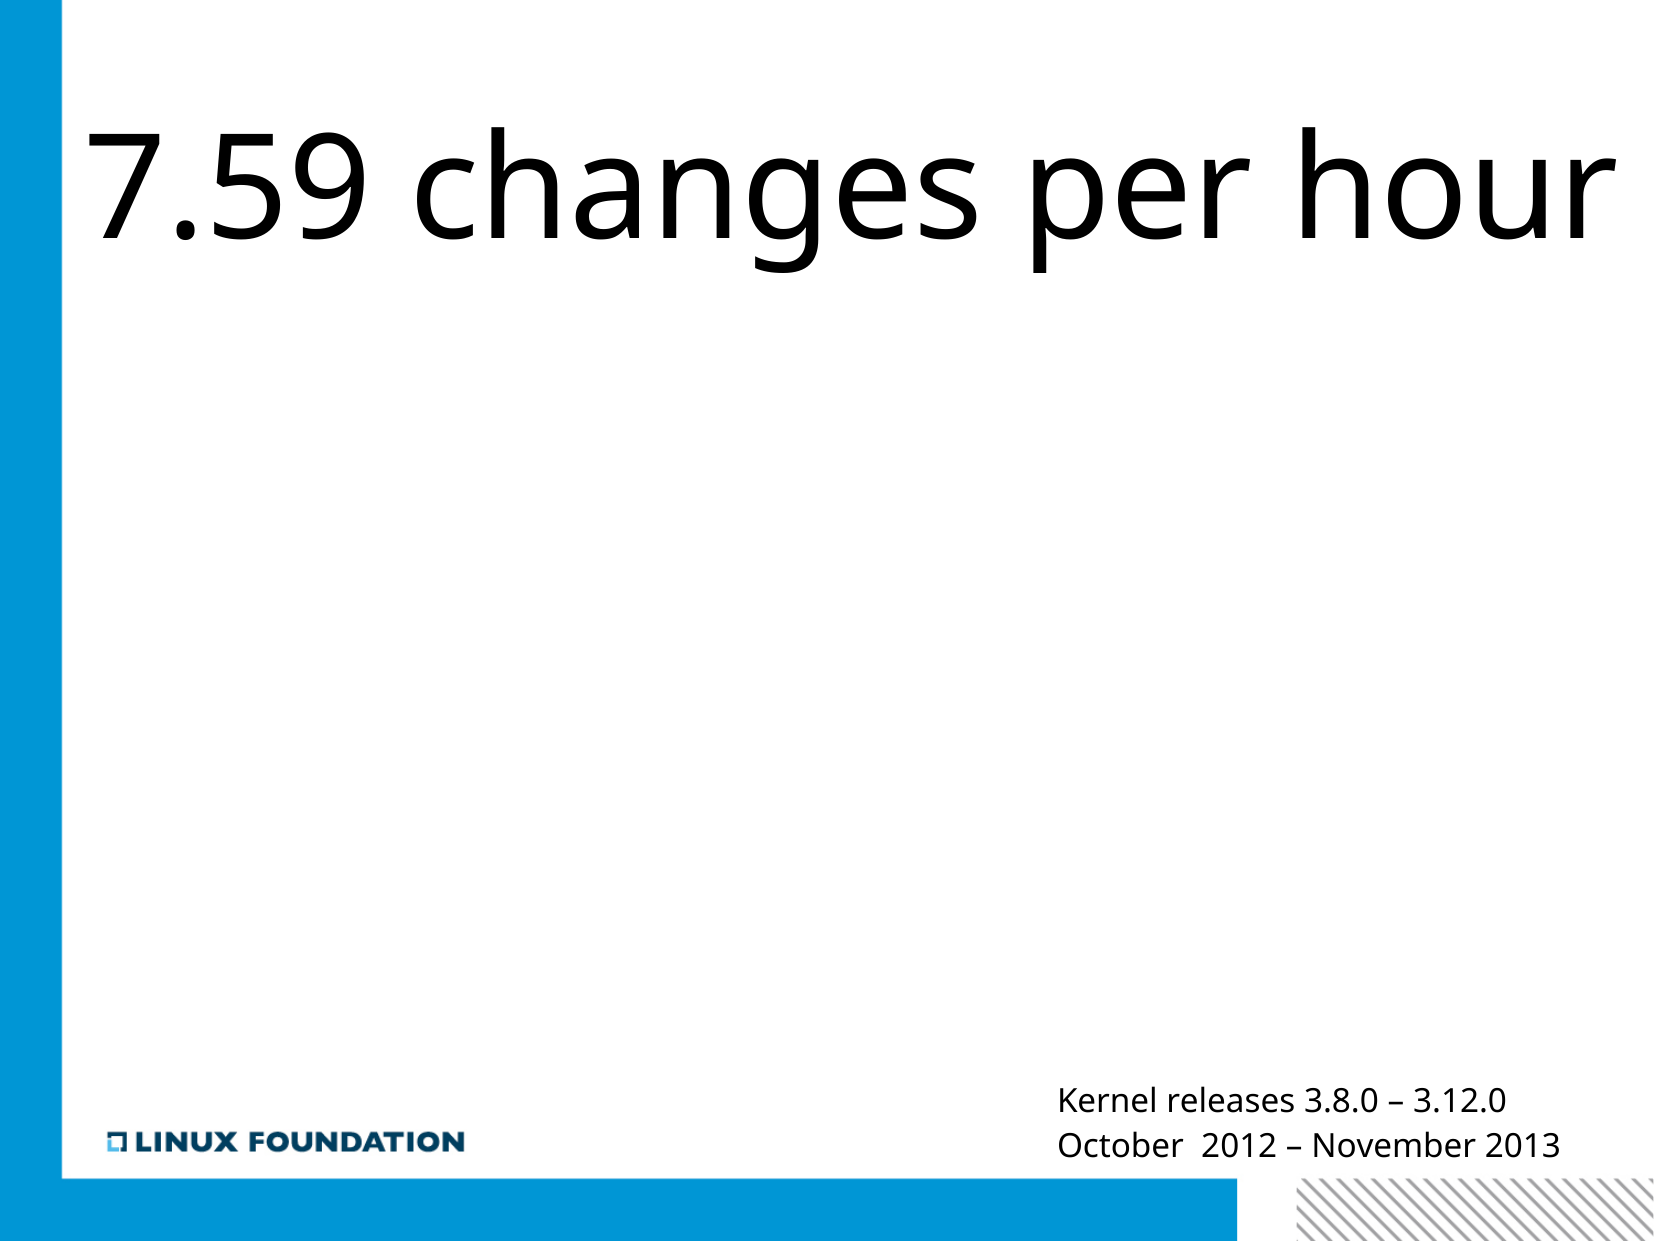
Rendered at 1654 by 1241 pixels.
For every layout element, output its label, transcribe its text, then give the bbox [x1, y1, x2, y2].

picture [62, 0, 1654, 1241]
text_box Kernel releases 3.8.0 – 3.12.0 October 2012 – November 2013 [1042, 1069, 1573, 1164]
text_box 7.59 changes per hour [68, 75, 1629, 265]
